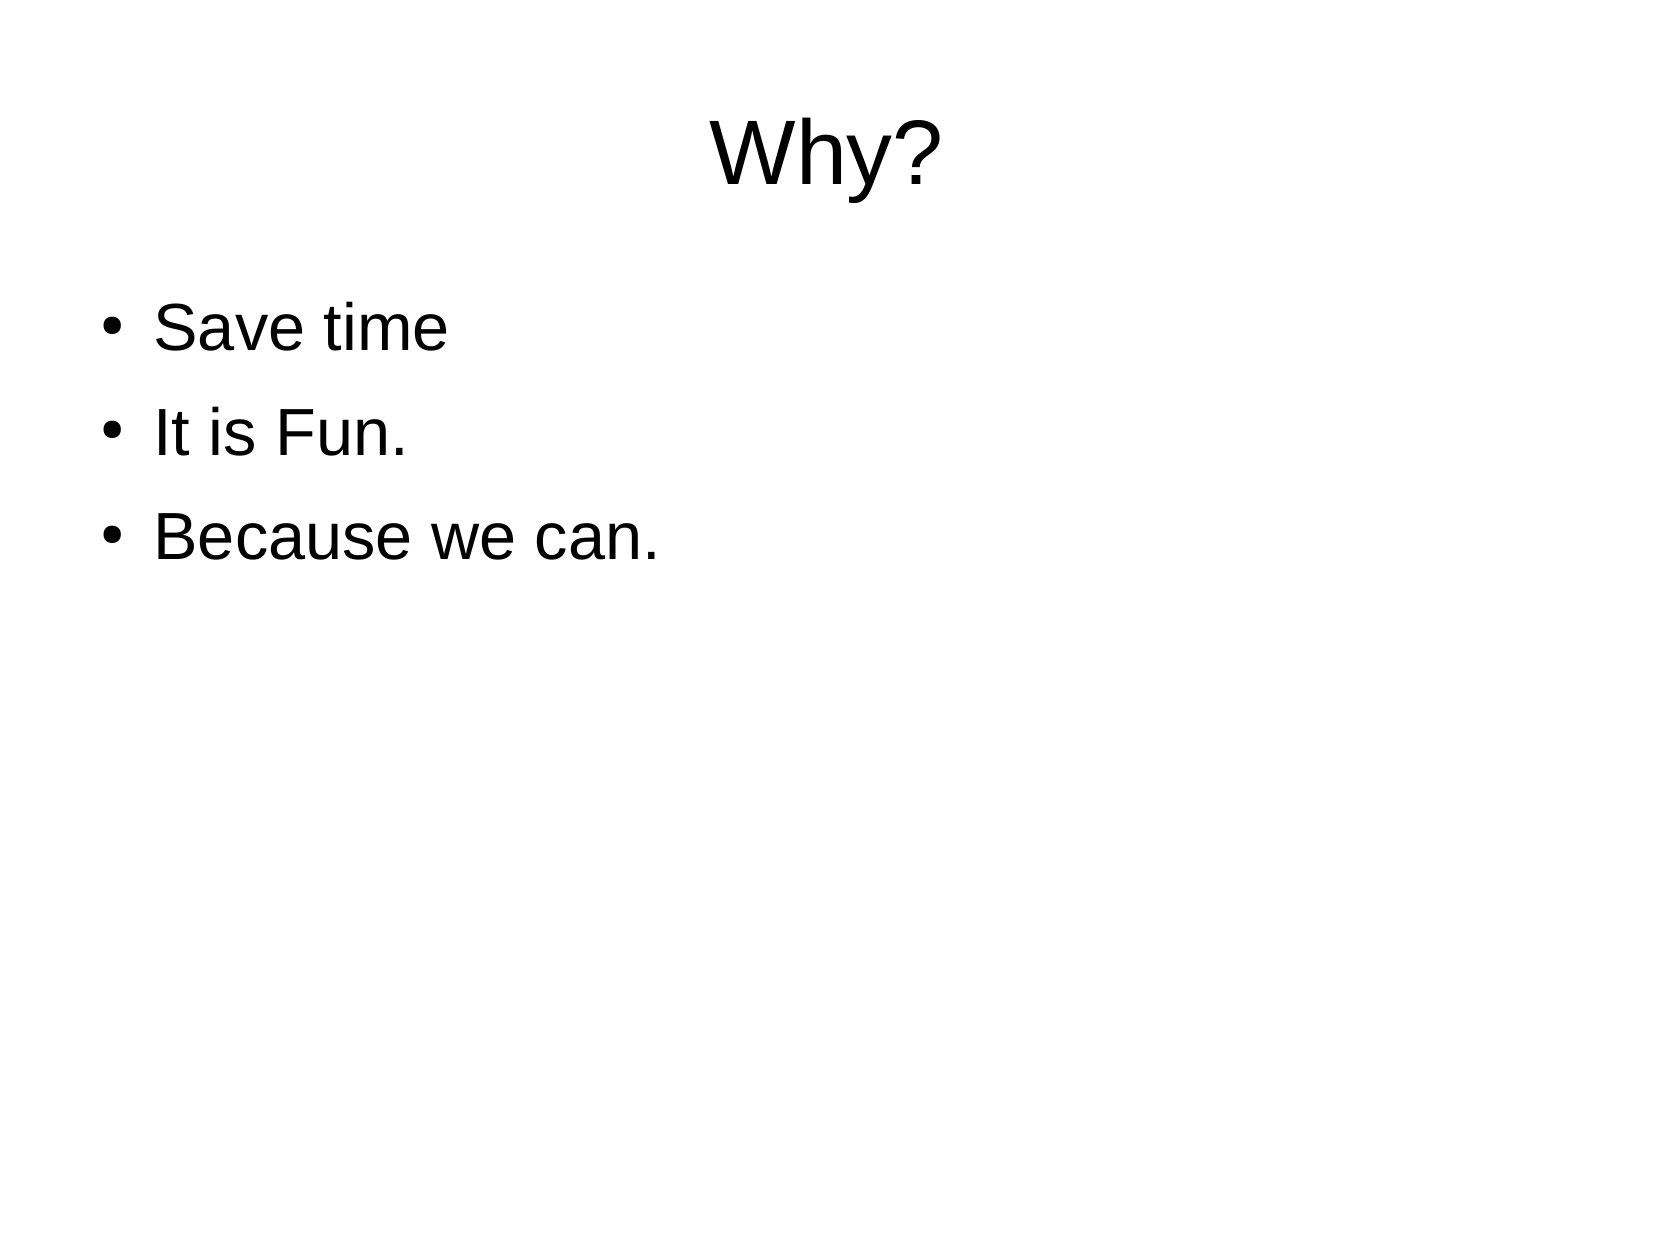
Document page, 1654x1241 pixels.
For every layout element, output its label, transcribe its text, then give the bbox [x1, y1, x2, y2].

title Why? [82, 49, 1571, 257]
list Save time It is Fun. Because we can. [82, 290, 1571, 1010]
